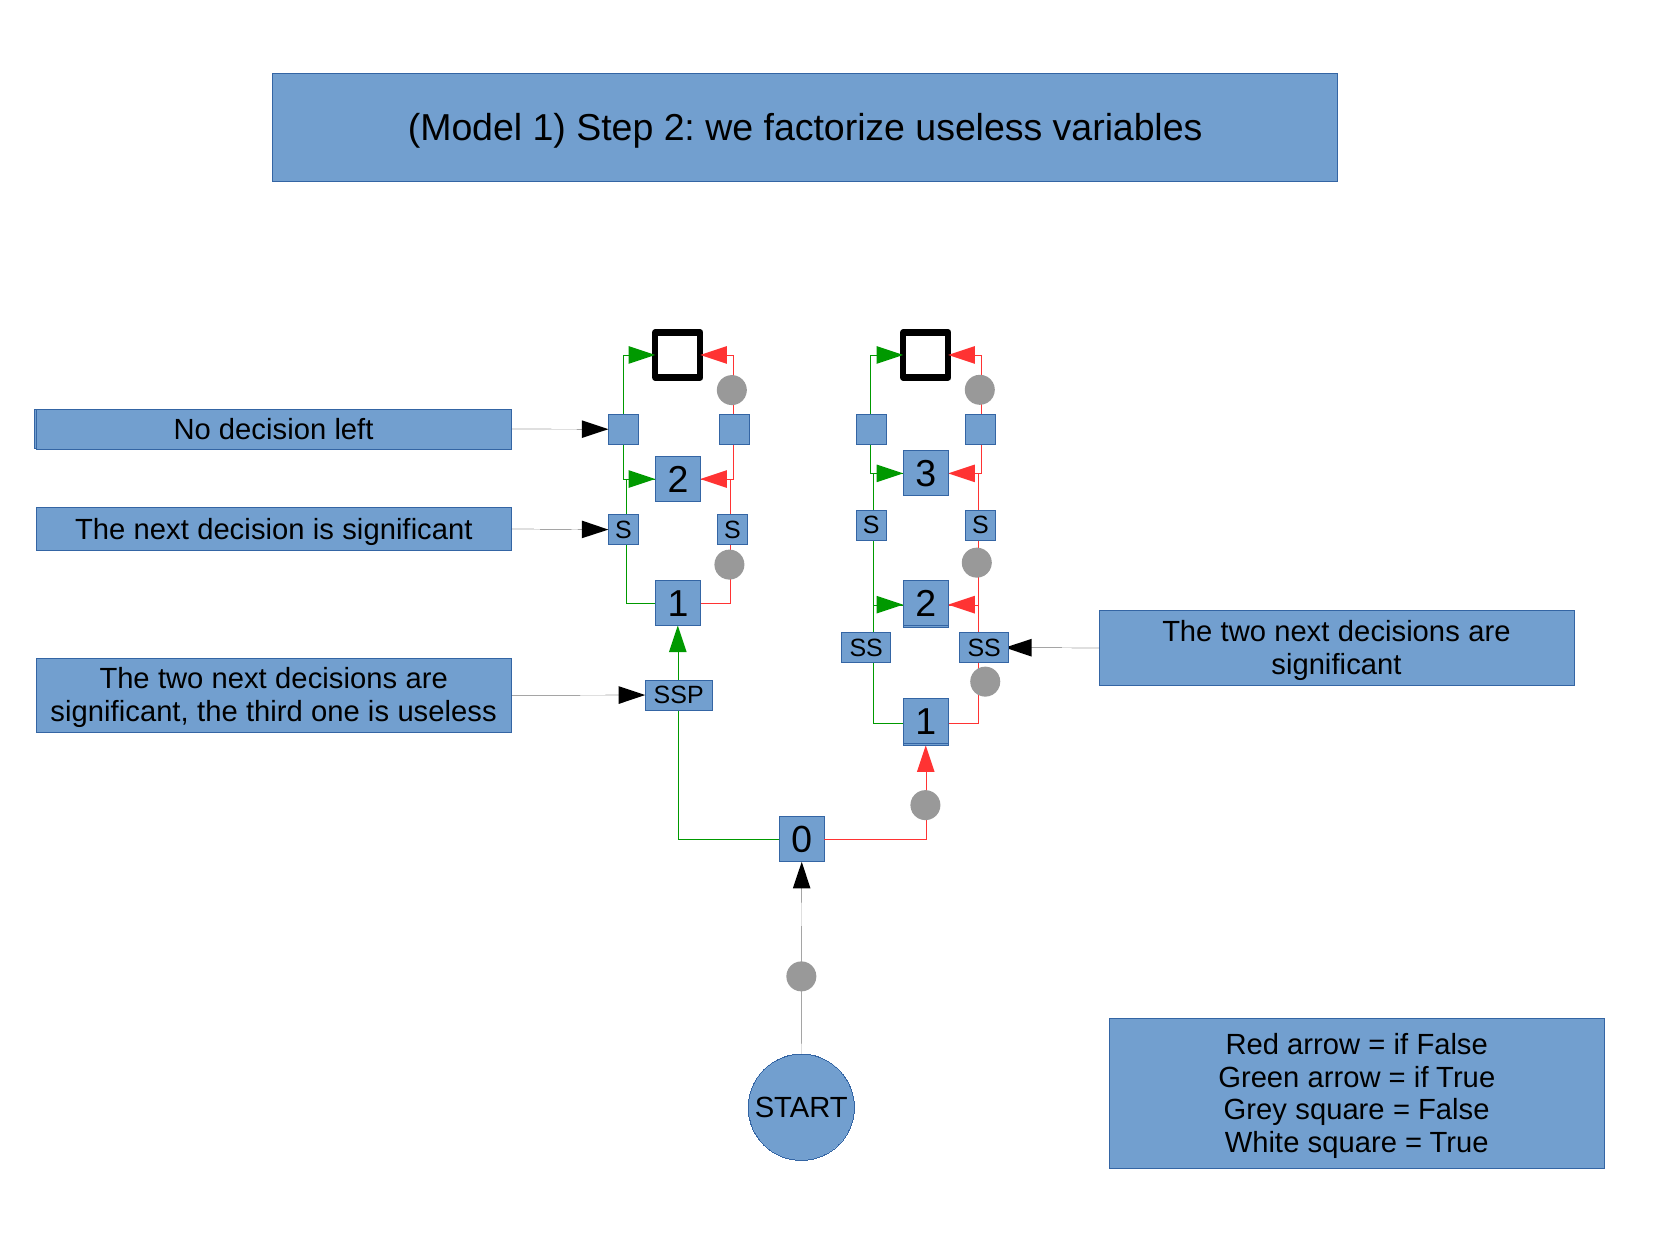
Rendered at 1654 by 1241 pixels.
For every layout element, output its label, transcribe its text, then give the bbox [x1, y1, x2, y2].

text_box 3 [903, 450, 949, 496]
text_box [965, 414, 996, 445]
text_box [719, 414, 750, 445]
text_box 1 [655, 580, 701, 626]
text_box SS [841, 632, 891, 663]
text_box [714, 549, 745, 580]
text_box [961, 547, 992, 578]
text_box SSP [645, 680, 713, 711]
text_box [608, 414, 639, 445]
text_box [903, 332, 949, 378]
text_box S [965, 510, 996, 541]
text_box [655, 332, 701, 378]
text_box S [856, 510, 887, 541]
text_box [964, 374, 995, 405]
text_box (Model 1) Step 2: we factorize useless variables [272, 73, 1338, 182]
text_box Red arrow = if False Green arrow = if True Grey square = False White square = True [1109, 1018, 1605, 1169]
text_box 0 [779, 816, 825, 862]
text_box [786, 961, 817, 992]
text_box No decision left [36, 409, 512, 450]
text_box [716, 375, 747, 406]
text_box 2 [903, 580, 949, 626]
text_box [970, 666, 1001, 697]
text_box S [717, 514, 748, 545]
text_box [910, 790, 941, 821]
text_box [856, 414, 887, 445]
text_box 2 [655, 456, 701, 502]
text_box S [608, 514, 639, 545]
text_box The two next decisions are significant [1099, 610, 1575, 686]
text_box The next decision is significant [36, 507, 512, 551]
text_box START [748, 1054, 855, 1161]
text_box SS [959, 632, 1009, 663]
text_box The two next decisions are significant, the third one is useless [36, 658, 512, 733]
text_box 1 [903, 698, 949, 744]
